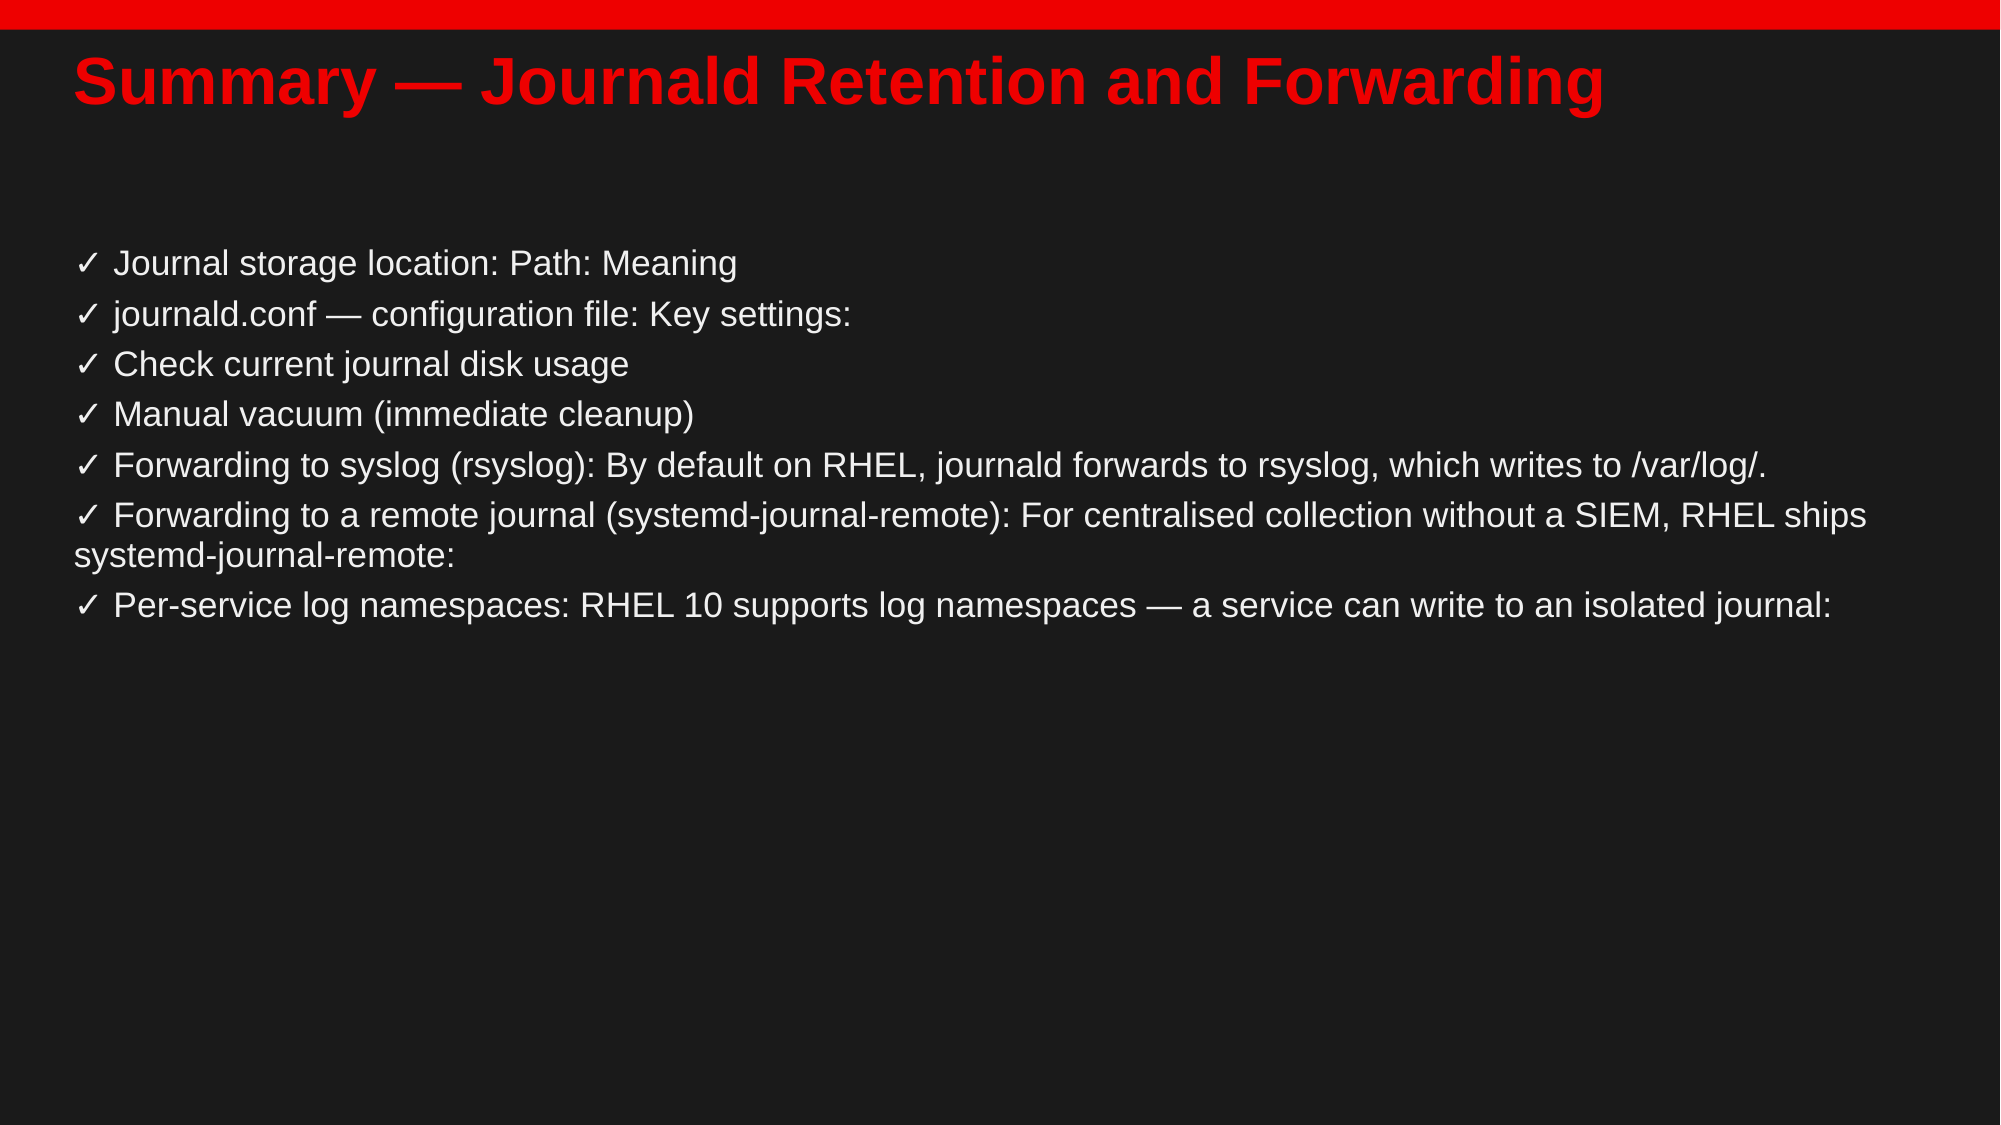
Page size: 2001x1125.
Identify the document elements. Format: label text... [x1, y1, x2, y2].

text_box [0, 0, 2001, 30]
text_box Summary — Journald Retention and Forwarding [59, 36, 1942, 208]
text_box ✓ Journal storage location: Path: Meaning ✓ journald.conf — configuration file: Key settings: ✓ Check current journal disk usage ✓ Manual vacuum (immediate cleanup) ✓ Forwarding to syslog (rsyslog): By default on RHEL, journald forwards to rsyslog, which writes to /var/log/. ✓ Forwarding to a remote journal (systemd-journal-remote): For centralised collection without a SIEM, RHEL ships systemd-journal-remote: ✓ Per-service log namespaces: RHEL 10 supports log namespaces — a service can write to an isolated journal: [59, 236, 1942, 1037]
